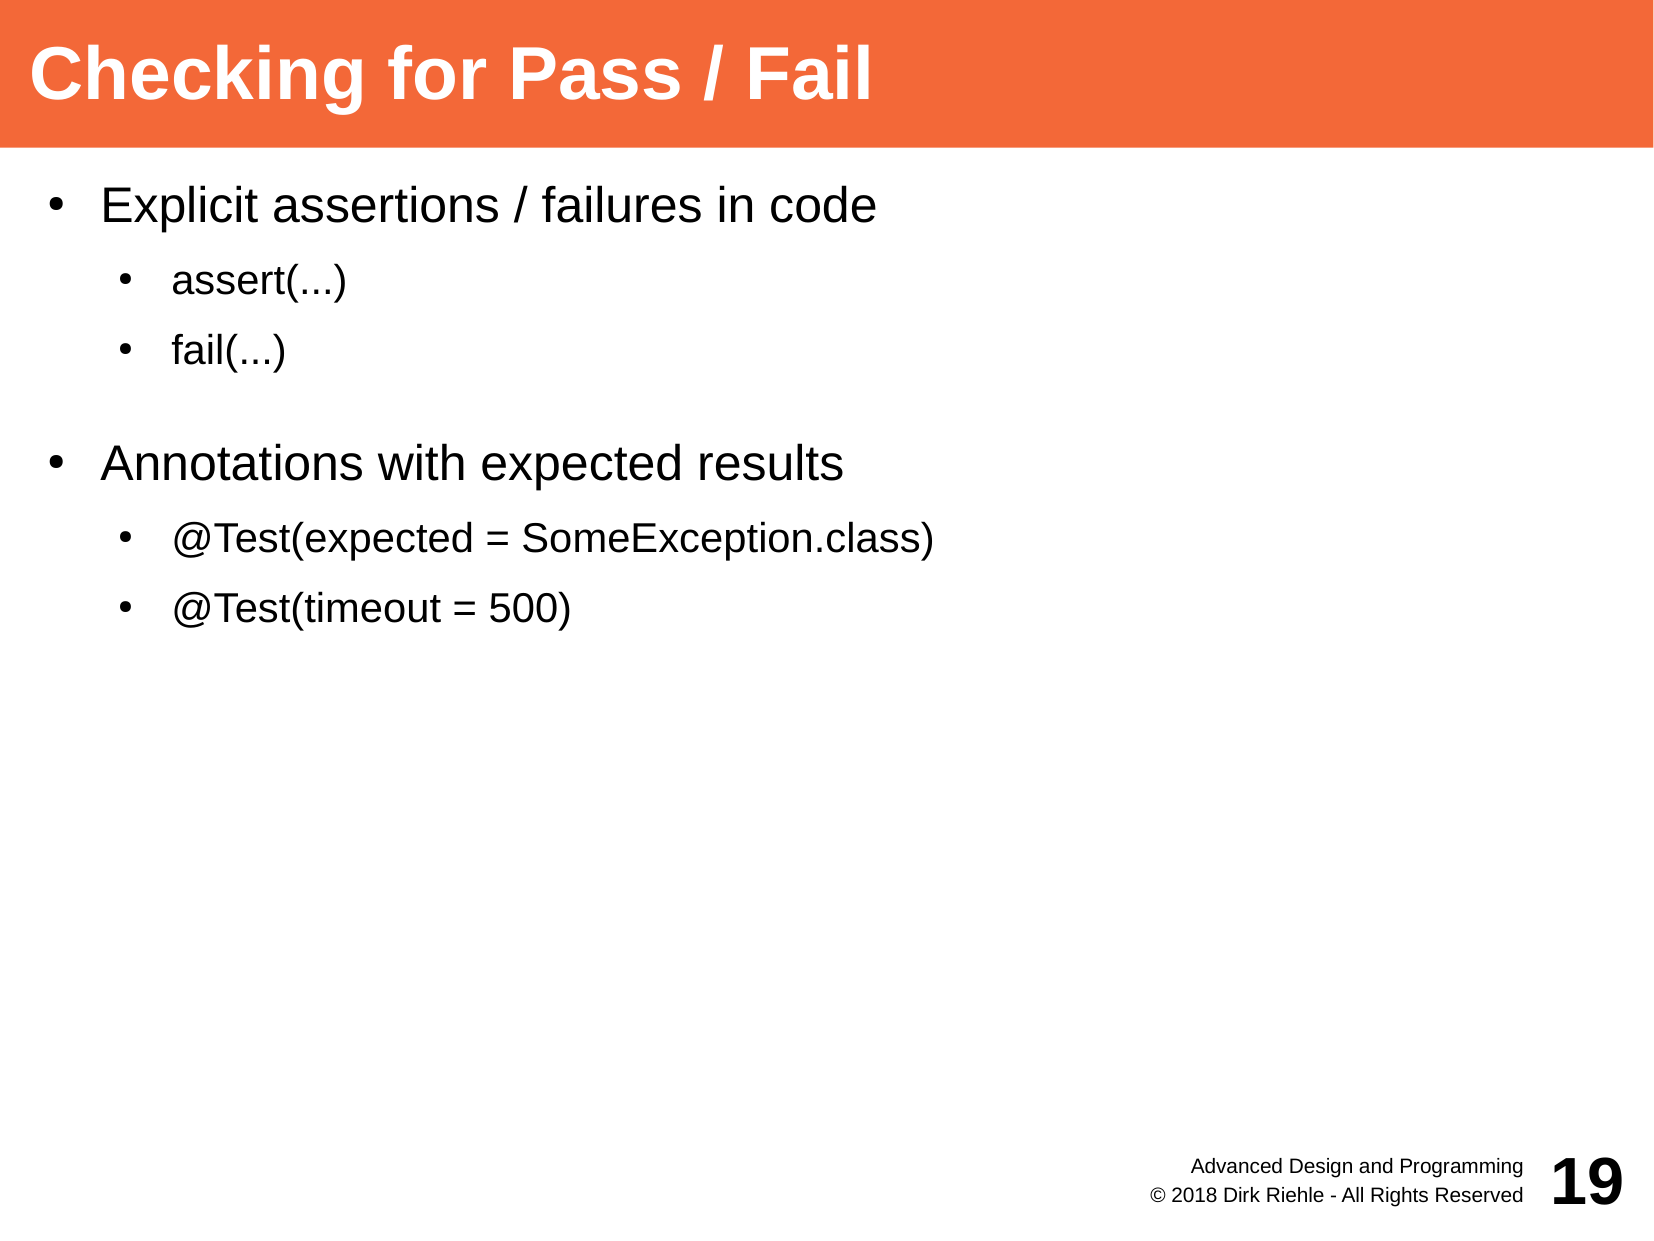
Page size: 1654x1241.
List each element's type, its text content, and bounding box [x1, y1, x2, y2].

list Explicit assertions / failures in code assert(...) fail(...) Annotations with expected results @Test(expected = SomeException.class) @Test(timeout = 500) [29, 177, 1625, 1063]
title Checking for Pass / Fail [0, 0, 1654, 148]
